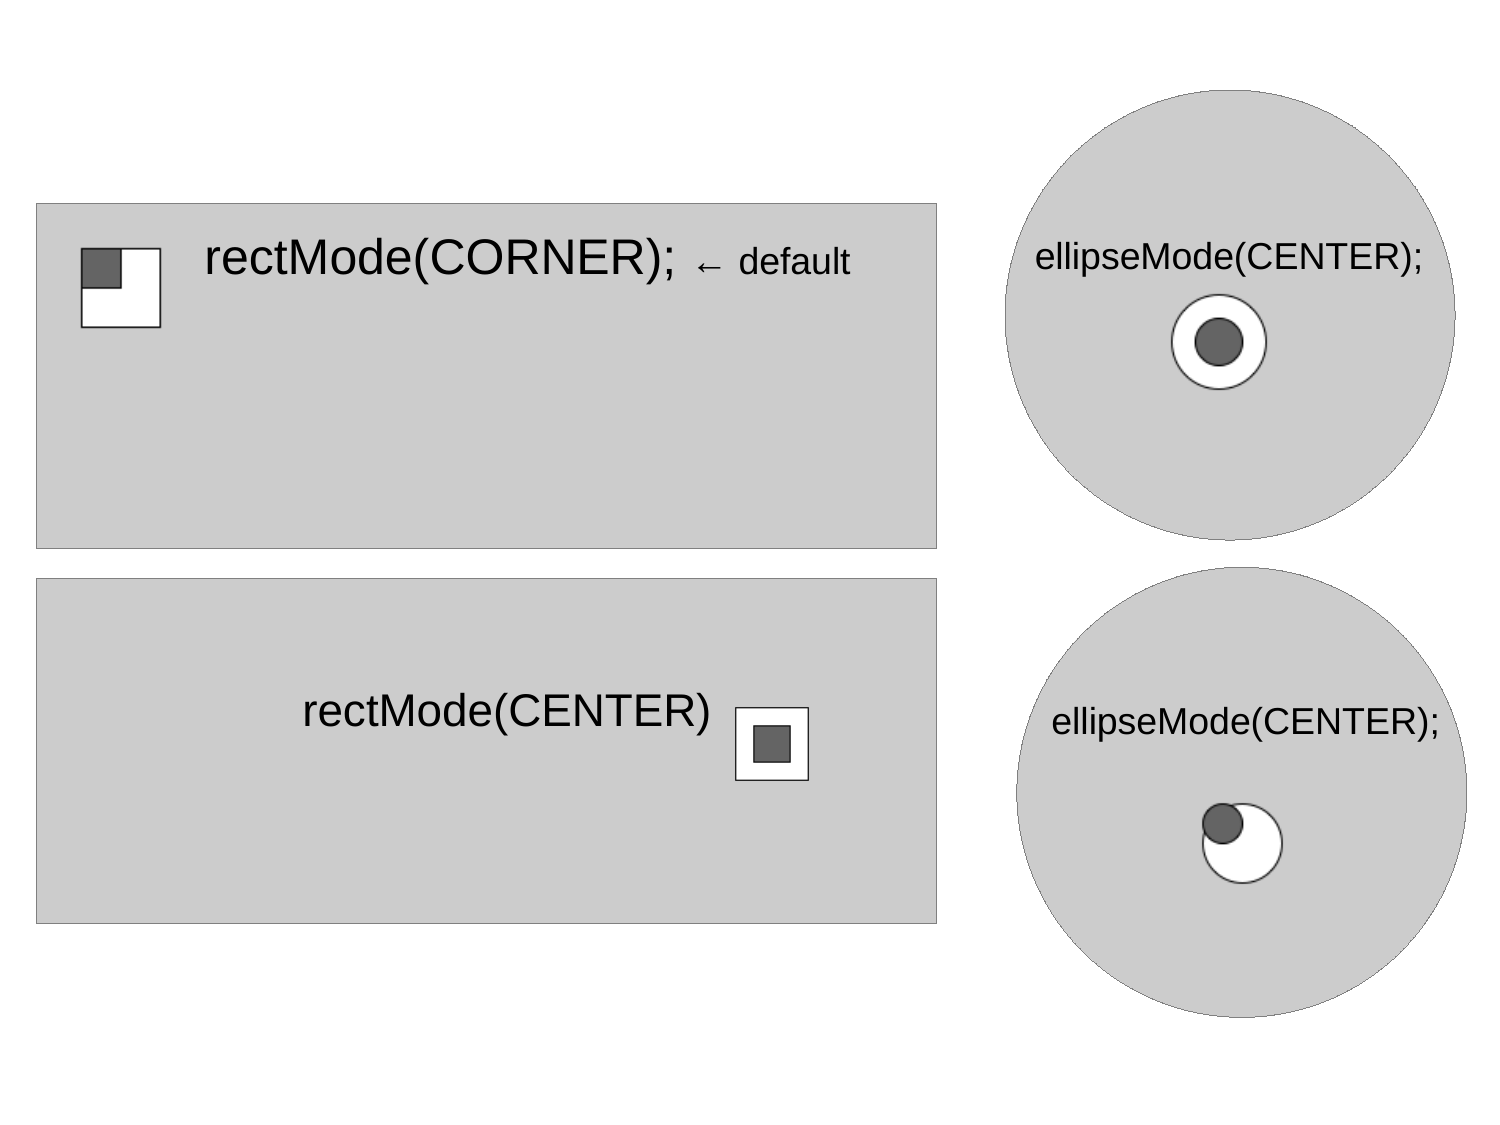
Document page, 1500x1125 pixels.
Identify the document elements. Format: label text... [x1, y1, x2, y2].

text_box [1390, 156, 1438, 228]
text_box [36, 578, 937, 924]
text_box [1390, 231, 1456, 474]
picture [1140, 286, 1297, 421]
picture [711, 683, 832, 804]
picture [42, 209, 199, 366]
text_box ellipseMode(CENTER); [1036, 693, 1456, 751]
text_box [1390, 622, 1444, 693]
text_box [1033, 723, 1467, 1018]
text_box rectMode(CORNER); ← default rectMode(CENTER); [39, 61, 1390, 877]
text_box ellipseMode(CENTER); [1020, 228, 1439, 286]
picture [1163, 764, 1321, 922]
